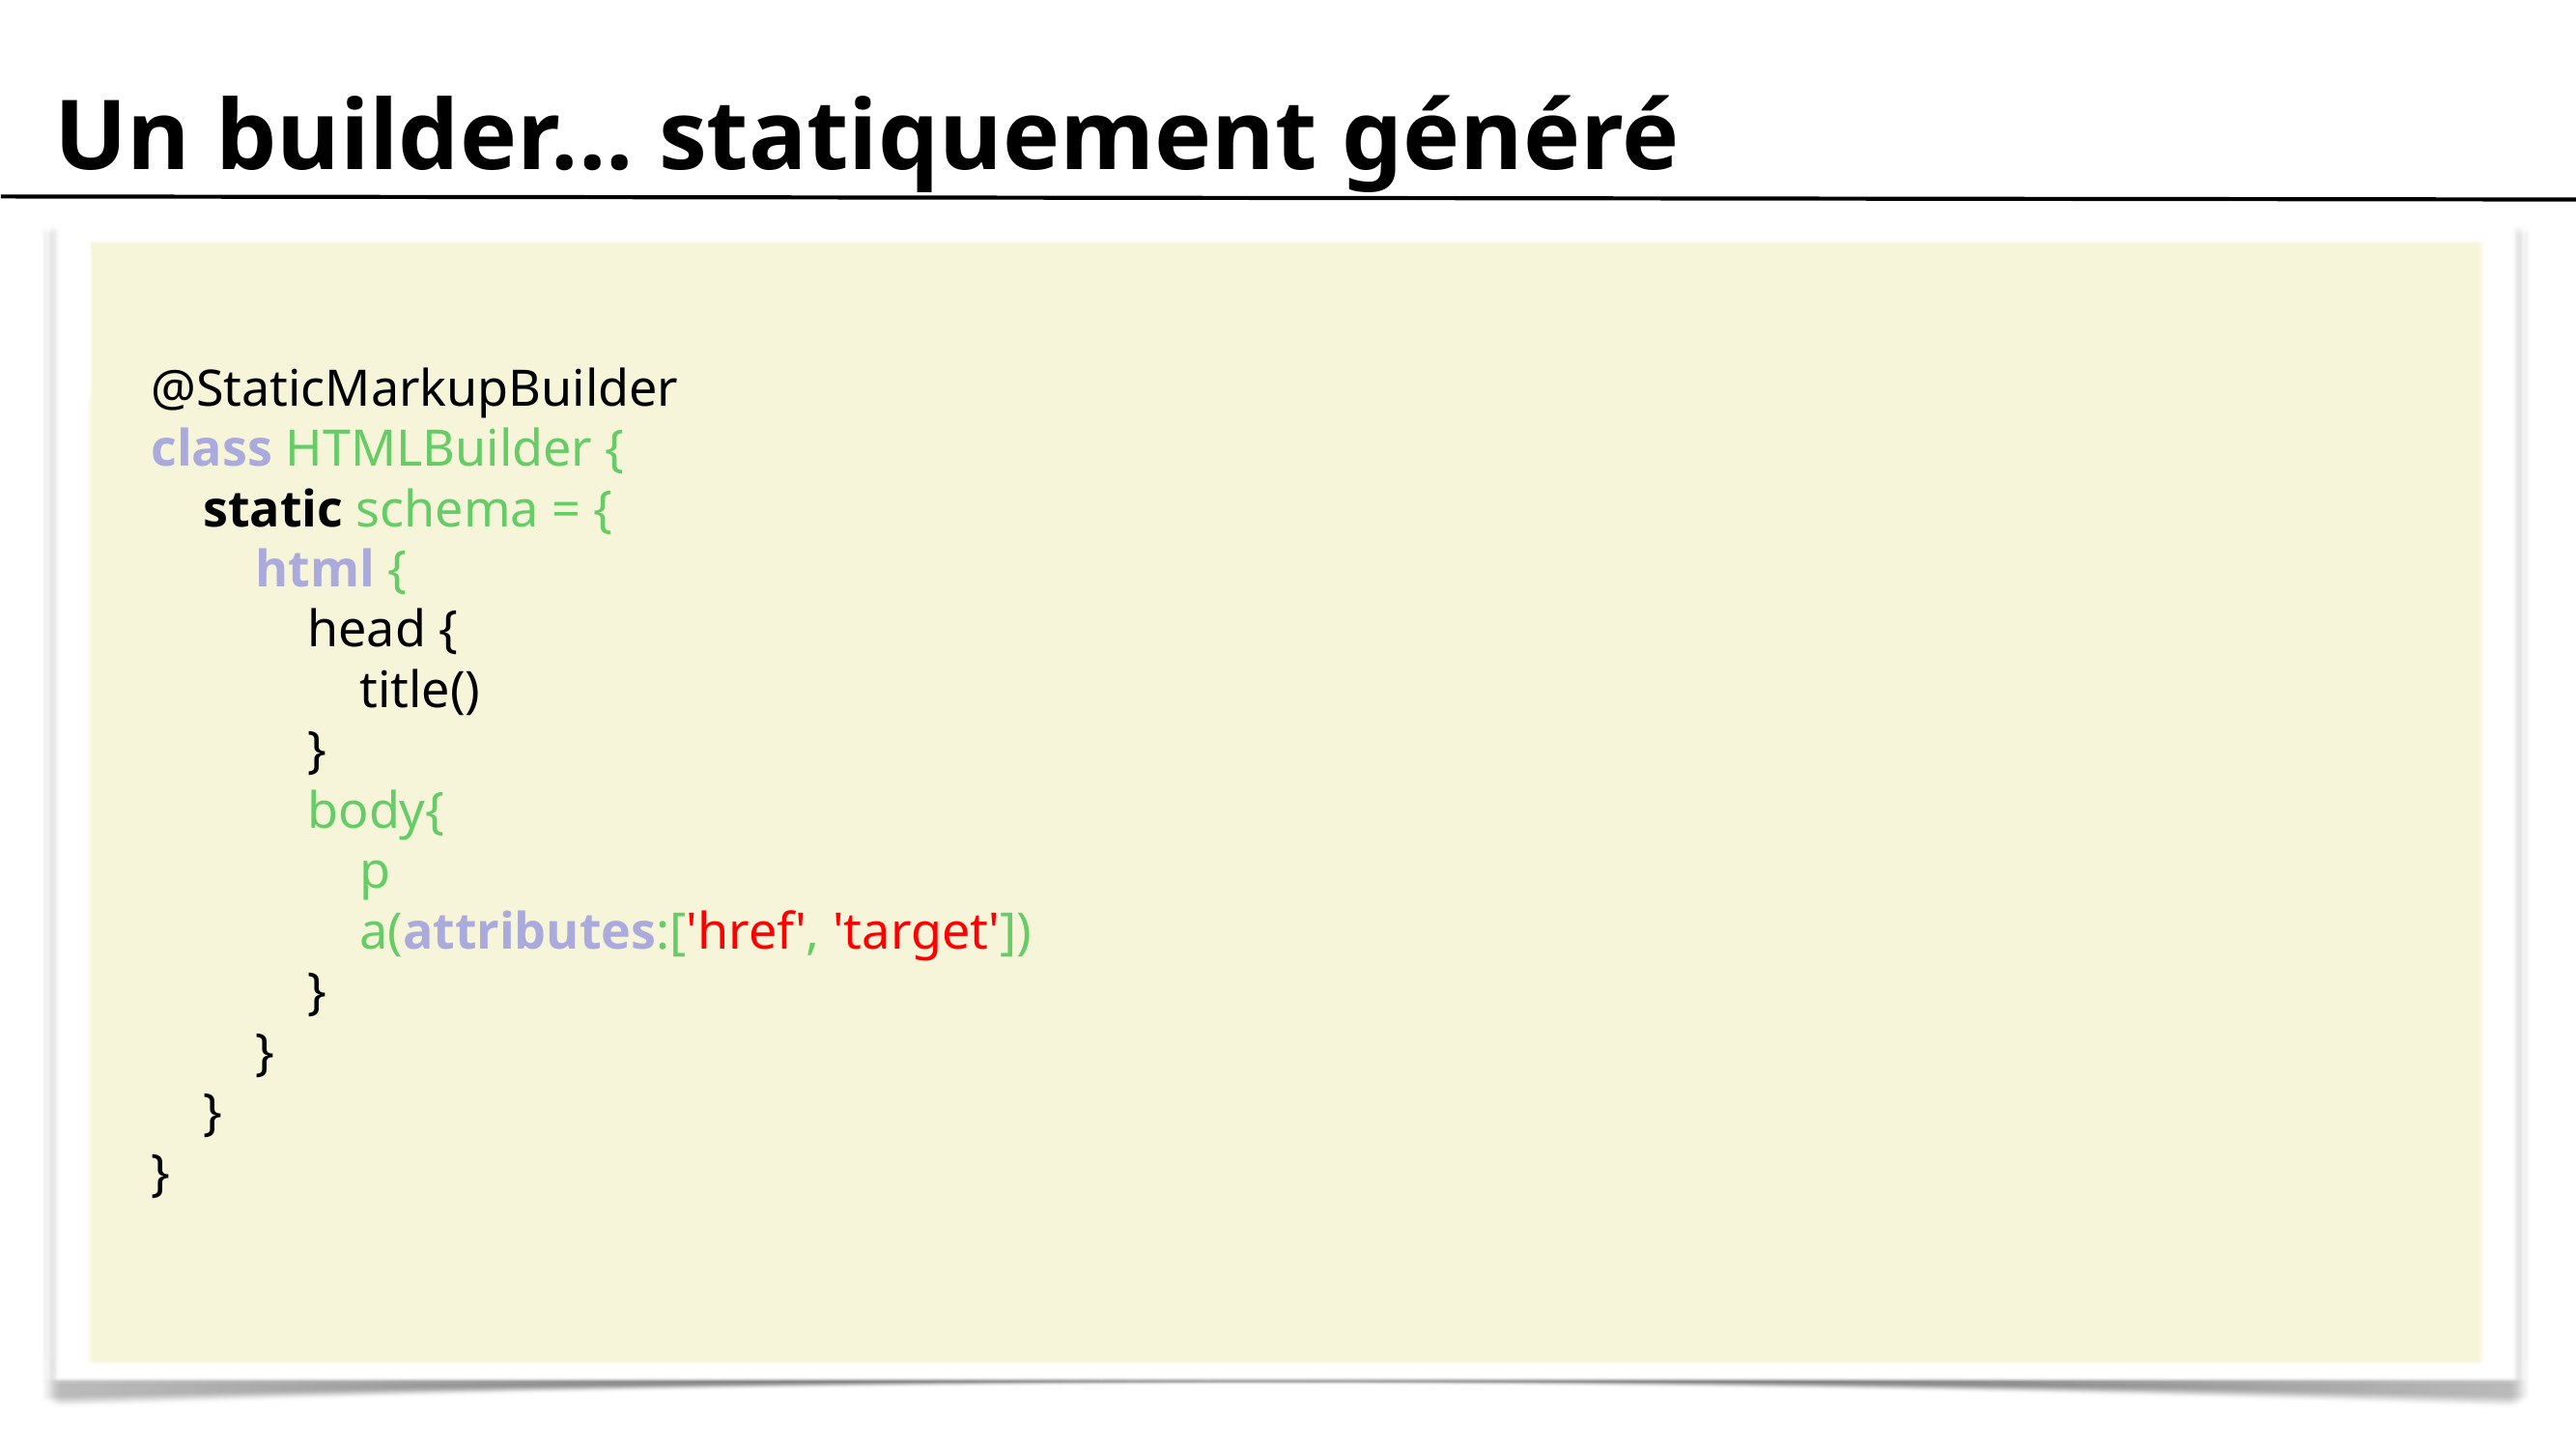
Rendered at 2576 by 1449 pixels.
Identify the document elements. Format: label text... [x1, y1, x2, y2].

picture [0, 222, 2533, 1409]
title Un builder... statiquement généré [45, 12, 2528, 222]
text_box @StaticMarkupBuilder class HTMLBuilder { static schema = { html { head { title() } body{ p a(attributes:['href', 'target']) } } } } [136, 348, 2385, 1208]
